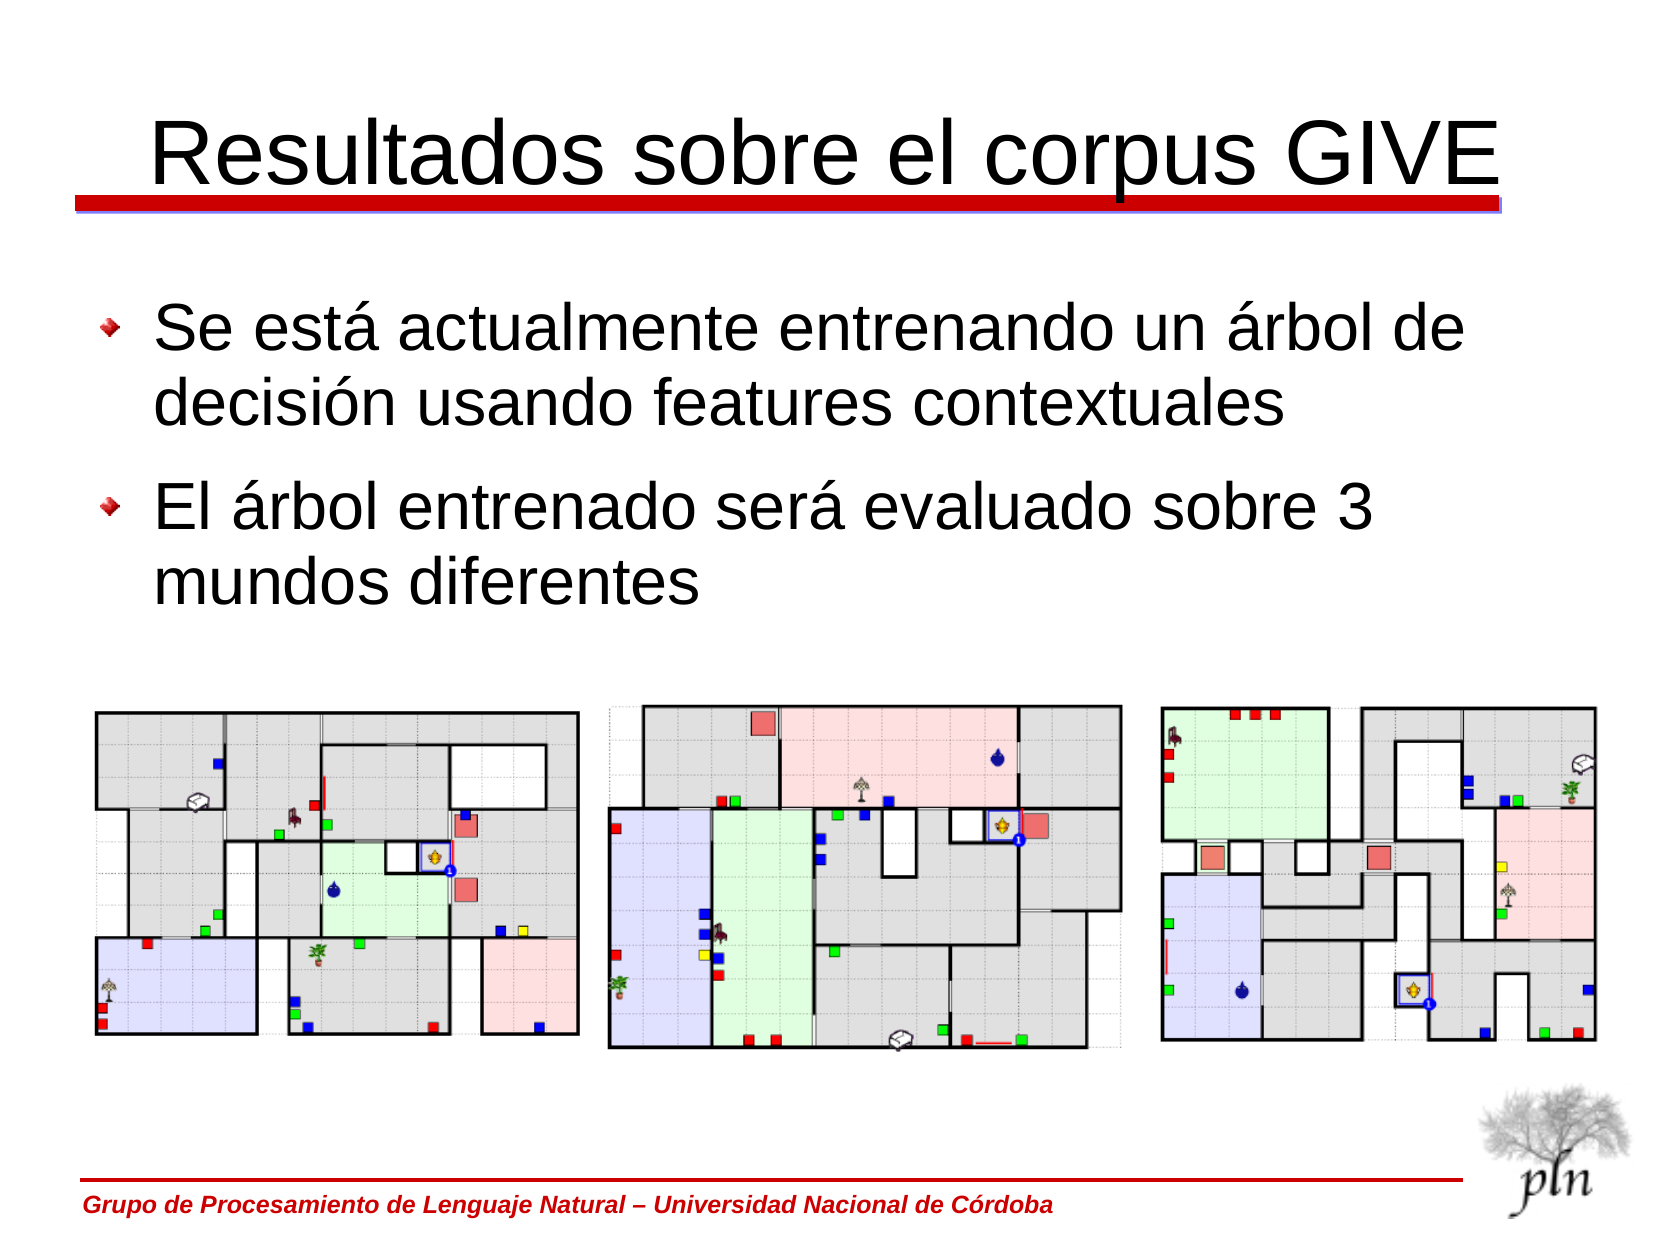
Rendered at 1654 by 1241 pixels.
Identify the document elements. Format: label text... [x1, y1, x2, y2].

list Se está actualmente entrenando un árbol de decisión usando features contextuales El árbol entrenado será evaluado sobre 3 mundos diferentes [82, 290, 1571, 1109]
title Resultados sobre el corpus GIVE [82, 56, 1571, 250]
picture [1139, 691, 1606, 1049]
picture [75, 689, 1135, 1058]
picture [1477, 1083, 1635, 1219]
